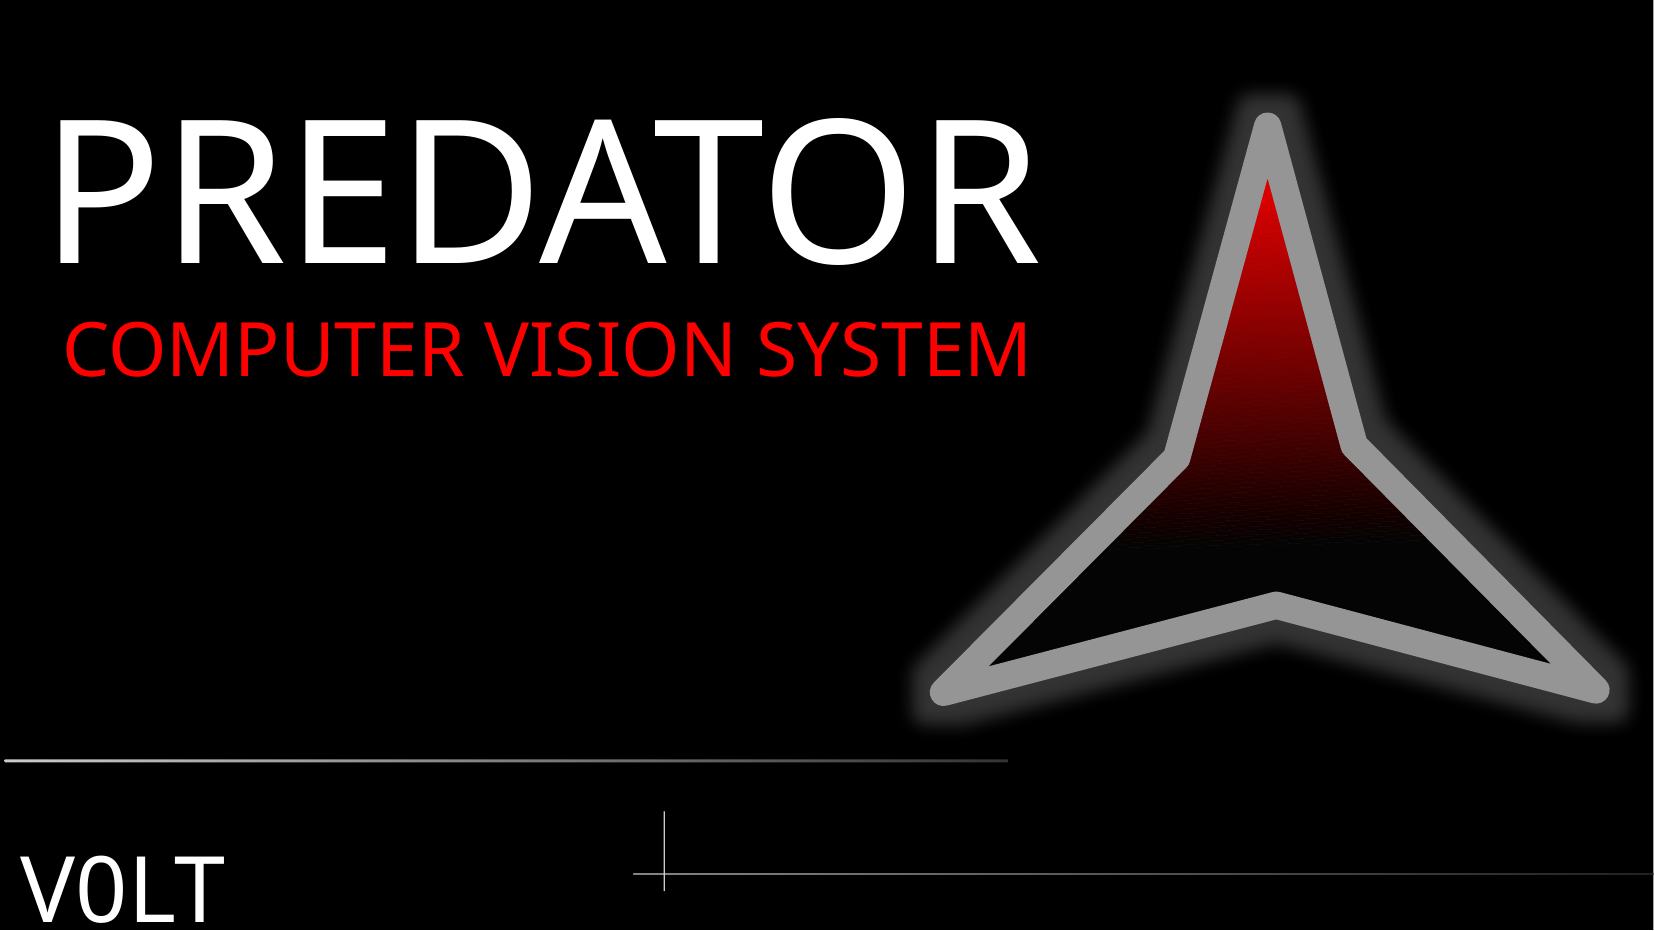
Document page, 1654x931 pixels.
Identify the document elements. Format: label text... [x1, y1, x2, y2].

text_box V0LT [5, 817, 269, 924]
text_box COMPUTER VISION SYSTEM [19, 288, 929, 393]
title PREDATOR [41, 76, 1051, 288]
picture [929, 112, 1610, 707]
